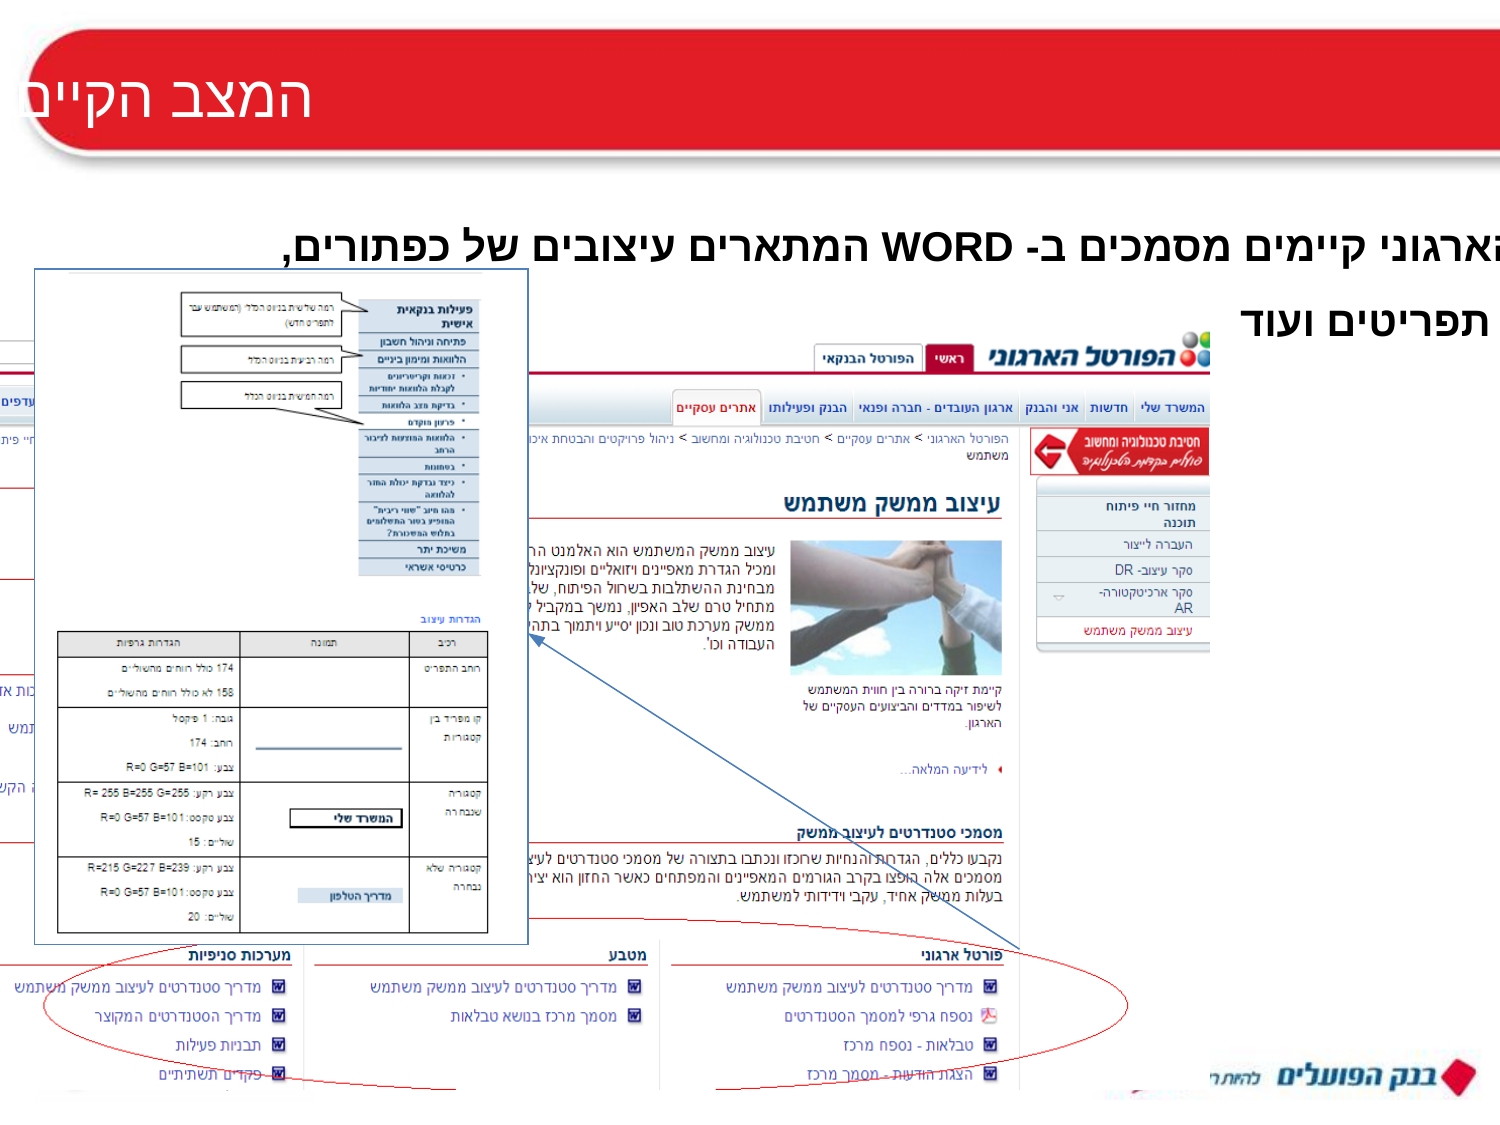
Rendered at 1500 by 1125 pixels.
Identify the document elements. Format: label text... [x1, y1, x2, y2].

title המצב הקיים [0, 0, 1351, 188]
picture [0, 328, 1210, 1090]
picture [35, 269, 528, 944]
text_box בפורטל הארגוני קיימים מסמכים ב- WORD המתארים עיצובים של כפתורים, טבלאות, תפריטים ועוד [153, 187, 1468, 345]
